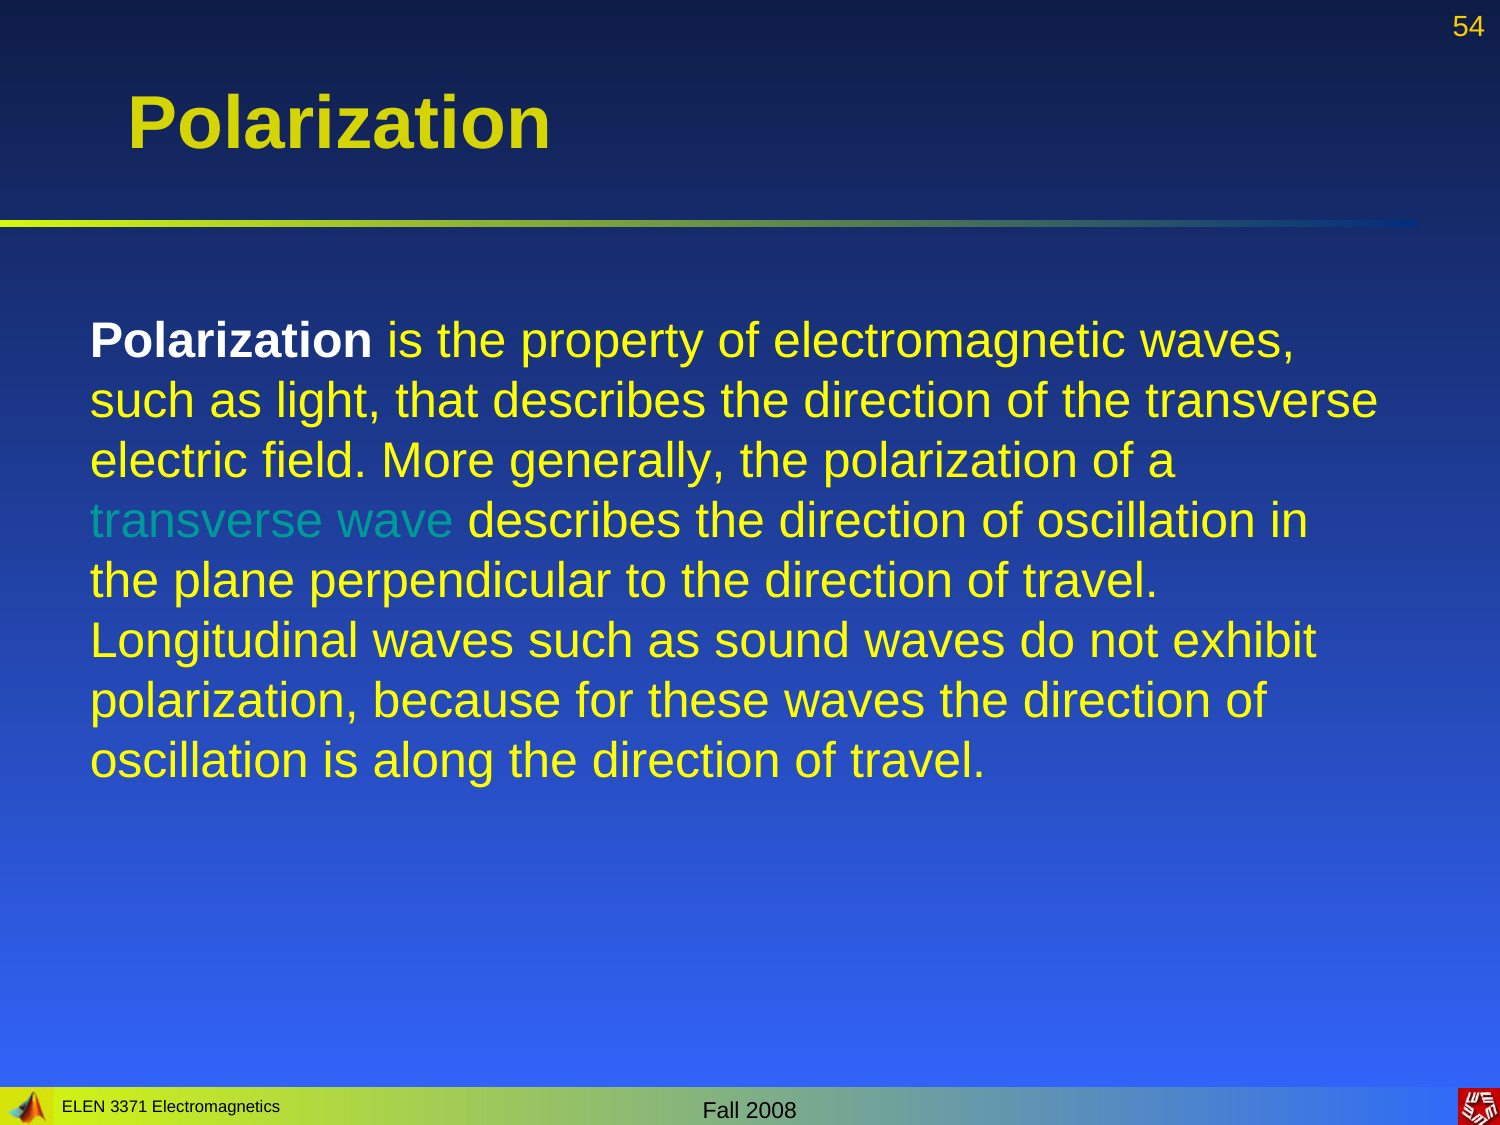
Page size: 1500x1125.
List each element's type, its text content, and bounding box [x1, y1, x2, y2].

title Polarization [112, 37, 1388, 201]
picture [1458, 1088, 1500, 1125]
picture [0, 1087, 54, 1125]
text_box Polarization is the property of electromagnetic waves, such as light, that describes the direction of the transverse electric field. More generally, the polarization of a transverse wave describes the direction of oscillation in the plane perpendicular to the direction of travel. Longitudinal waves such as sound waves do not exhibit polarization, because for these waves the direction of oscillation is along the direction of travel. [74, 300, 1400, 796]
